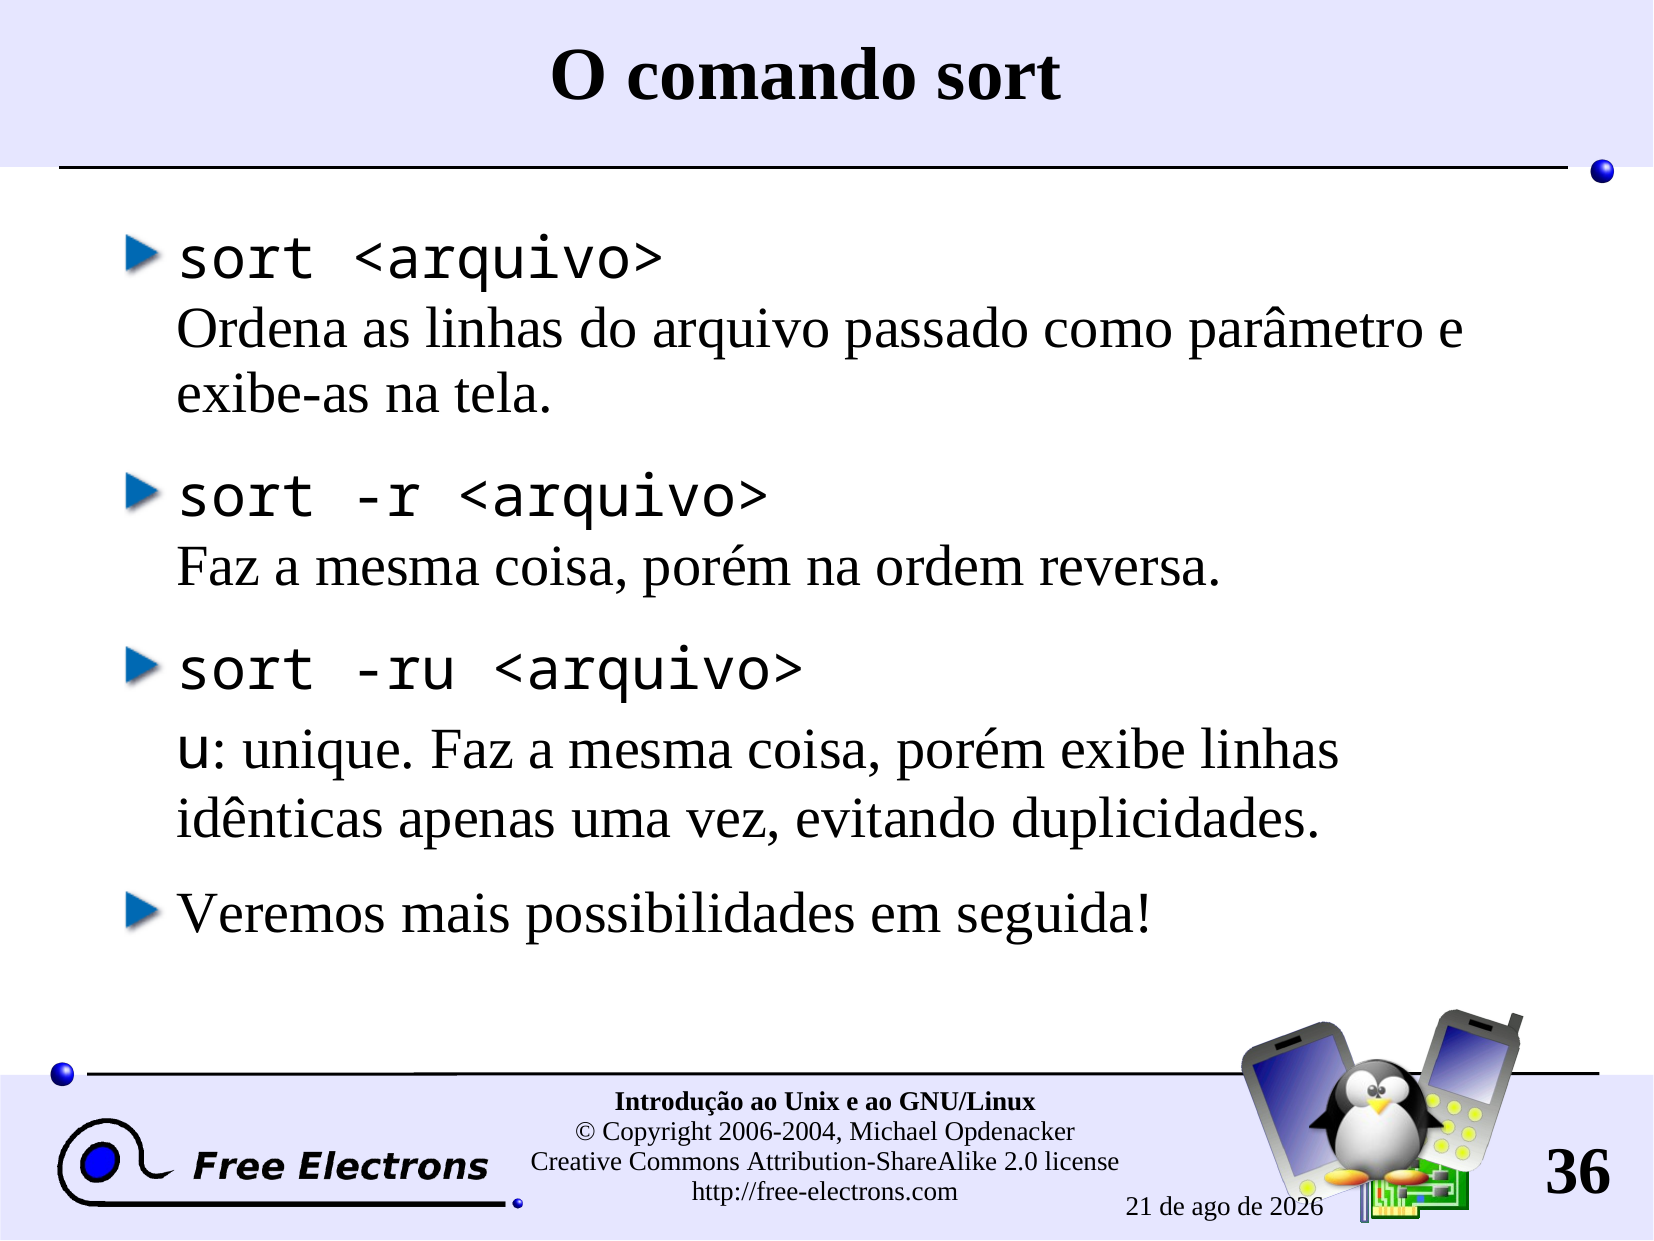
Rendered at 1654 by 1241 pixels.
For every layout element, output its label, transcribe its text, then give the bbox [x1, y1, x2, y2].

picture [1286, 1198, 1293, 1214]
title O comando sort [60, 25, 1551, 124]
list sort <arquivo> Ordena as linhas do arquivo passado como parâmetro e exibe-as na tela. sort -r <arquivo> Faz a mesma coisa, porém na ordem reversa. sort -ru <arquivo> u: unique. Faz a mesma coisa, porém exibe linhas idênticas apenas uma vez, evitando duplicidades. Veremos mais possibilidades em seguida! [105, 216, 1518, 1066]
picture [50, 1107, 527, 1216]
picture [1231, 1007, 1538, 1241]
